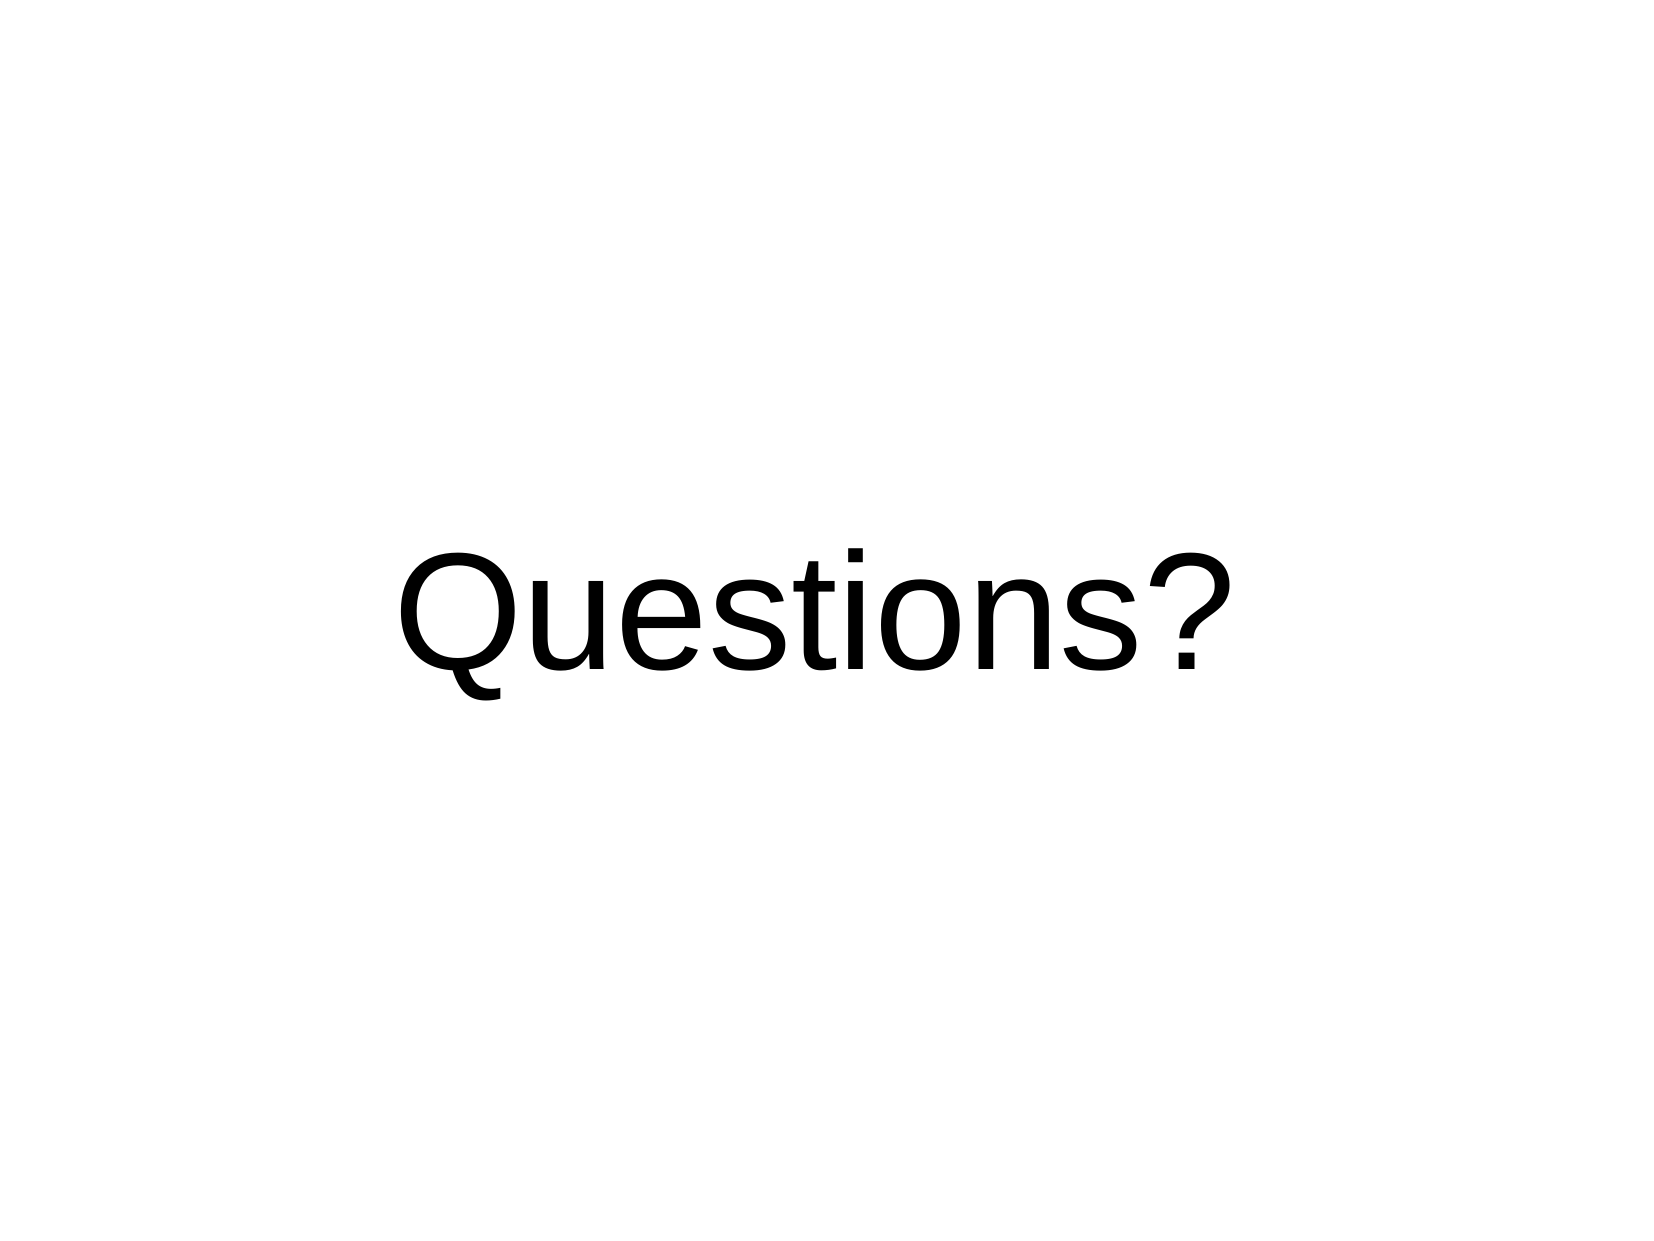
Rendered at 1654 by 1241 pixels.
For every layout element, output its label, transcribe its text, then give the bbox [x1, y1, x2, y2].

title Questions? [70, 507, 1559, 715]
